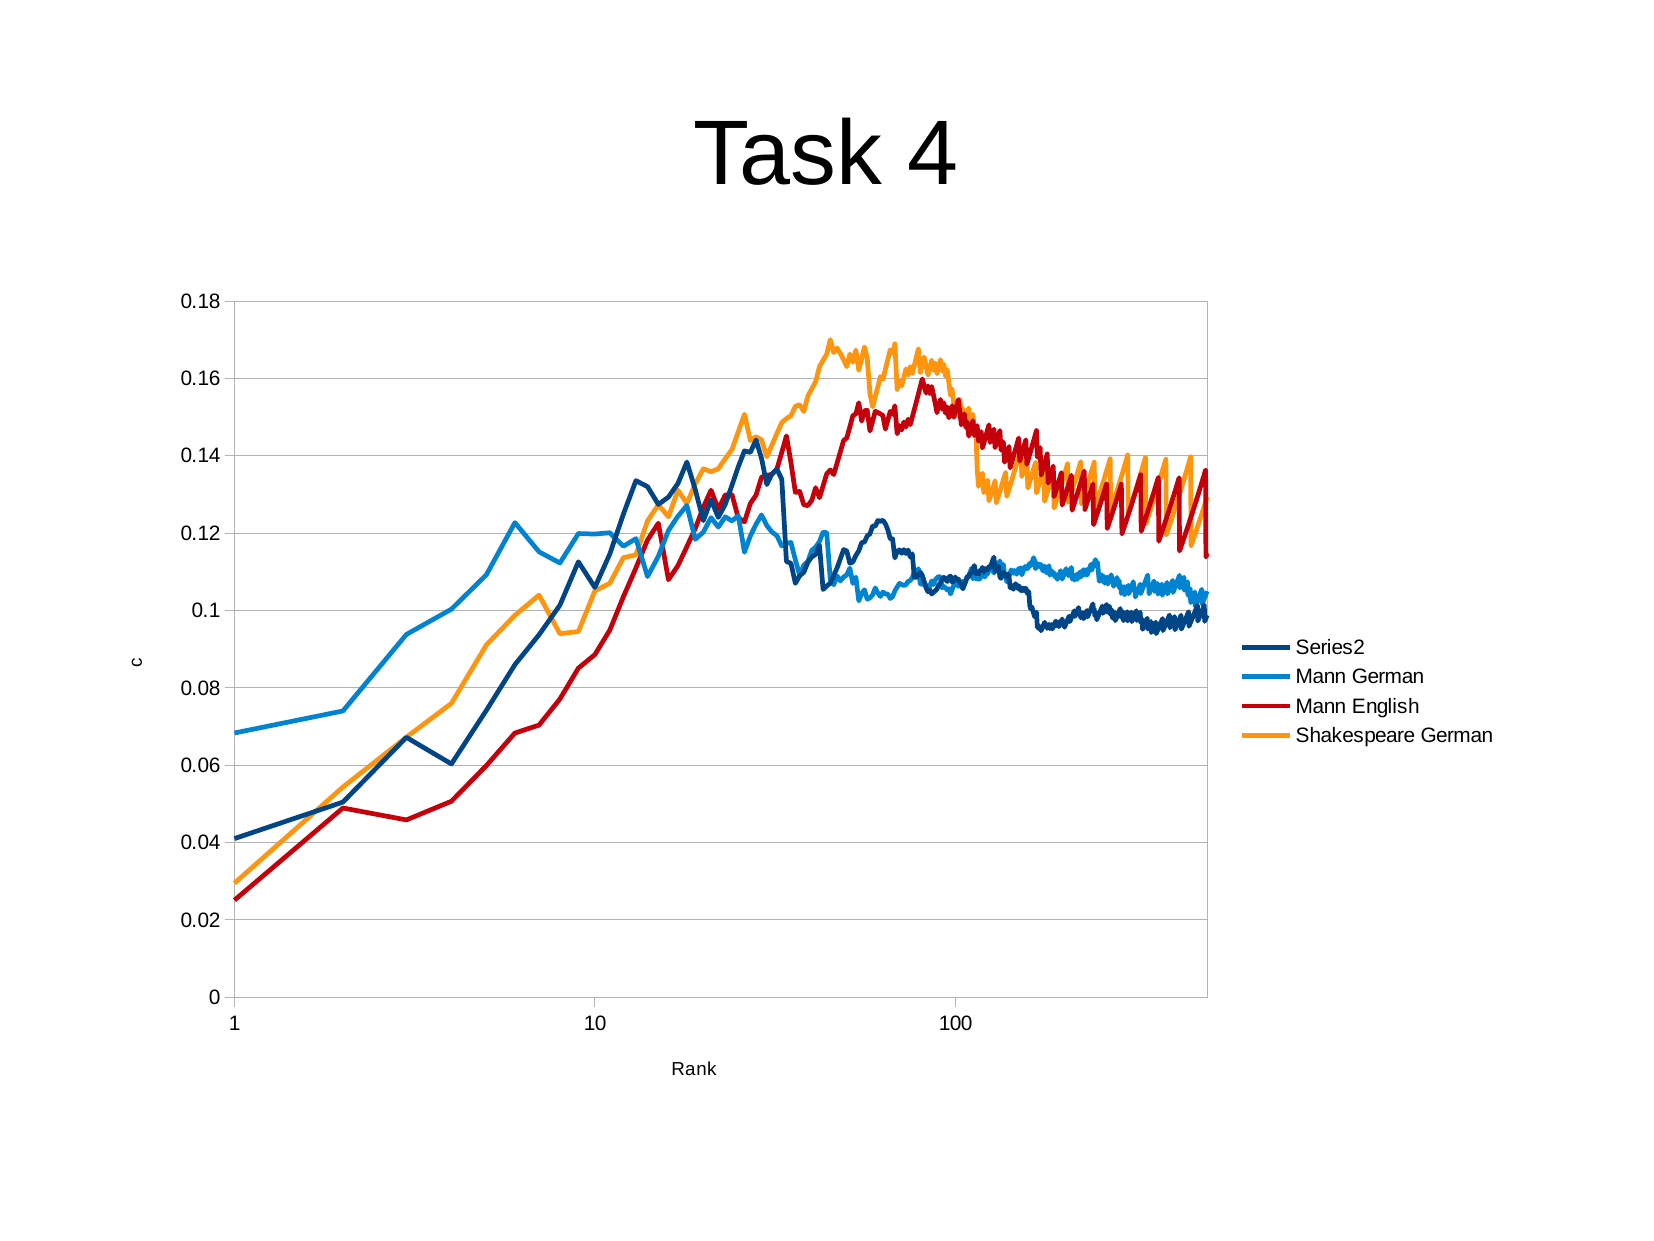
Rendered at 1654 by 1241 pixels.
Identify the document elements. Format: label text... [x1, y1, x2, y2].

title Task 4 [82, 49, 1571, 257]
chart [92, 272, 1512, 1111]
